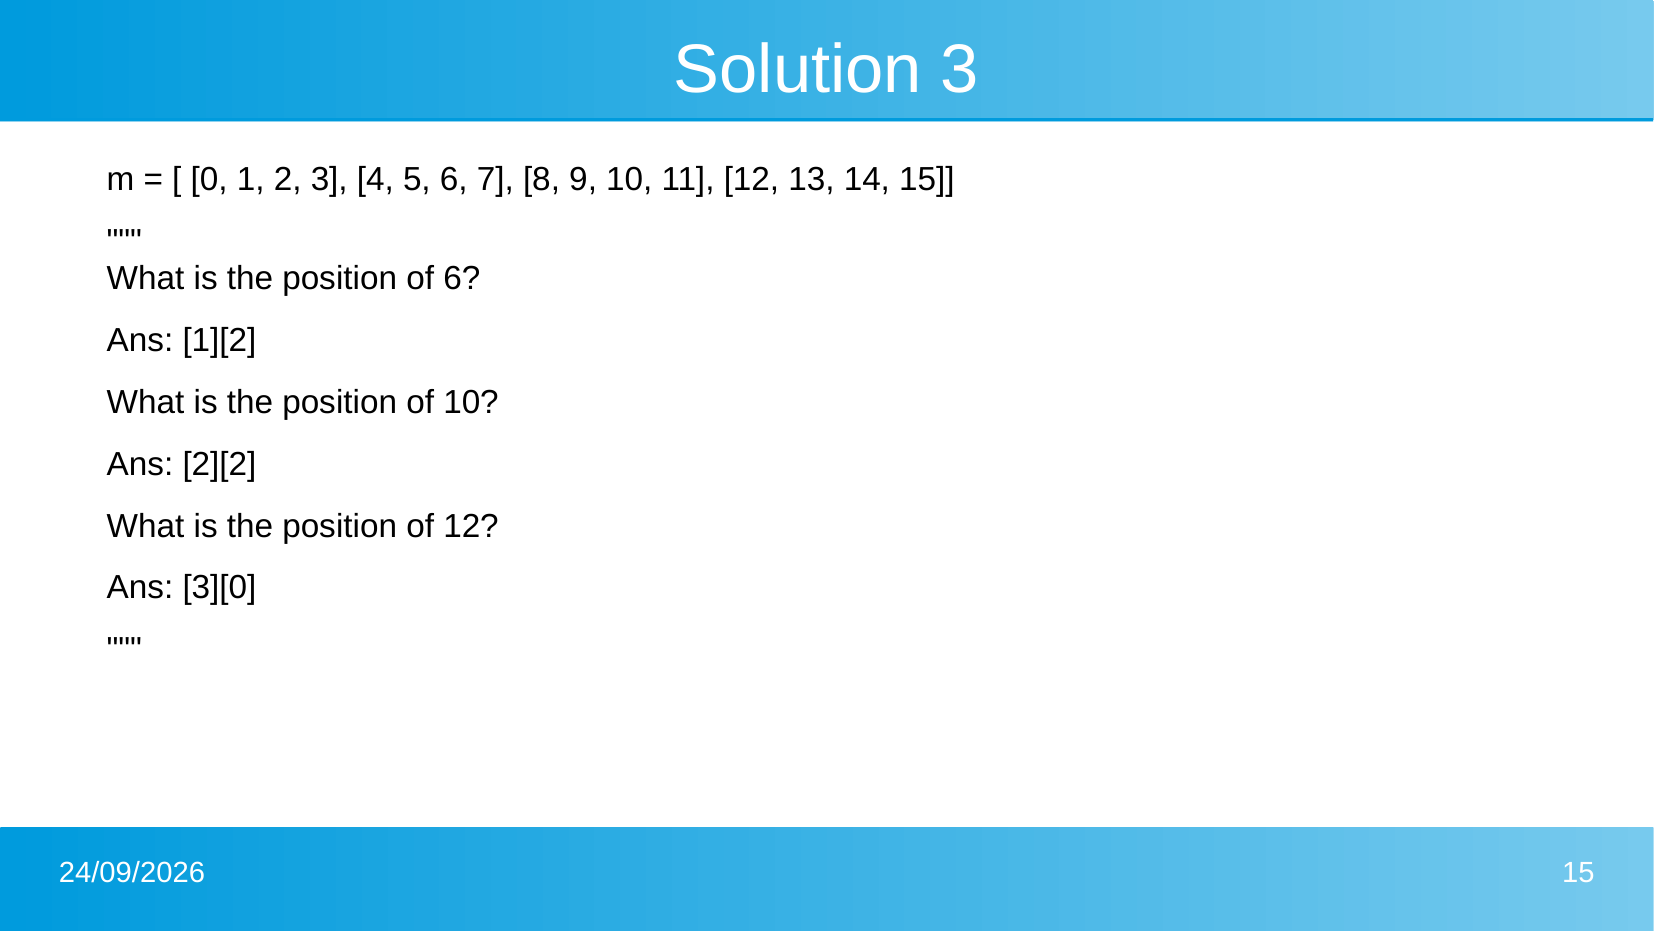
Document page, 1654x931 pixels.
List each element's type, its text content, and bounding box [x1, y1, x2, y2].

text_box m = [ [0, 1, 2, 3], [4, 5, 6, 7], [8, 9, 10, 11], [12, 13, 14, 15]] """ What is the position of 6? Ans: [1][2] What is the position of 10? Ans: [2][2] What is the position of 12? Ans: [3][0] """ [91, 153, 1034, 621]
title Solution 3 [59, 29, 1595, 108]
